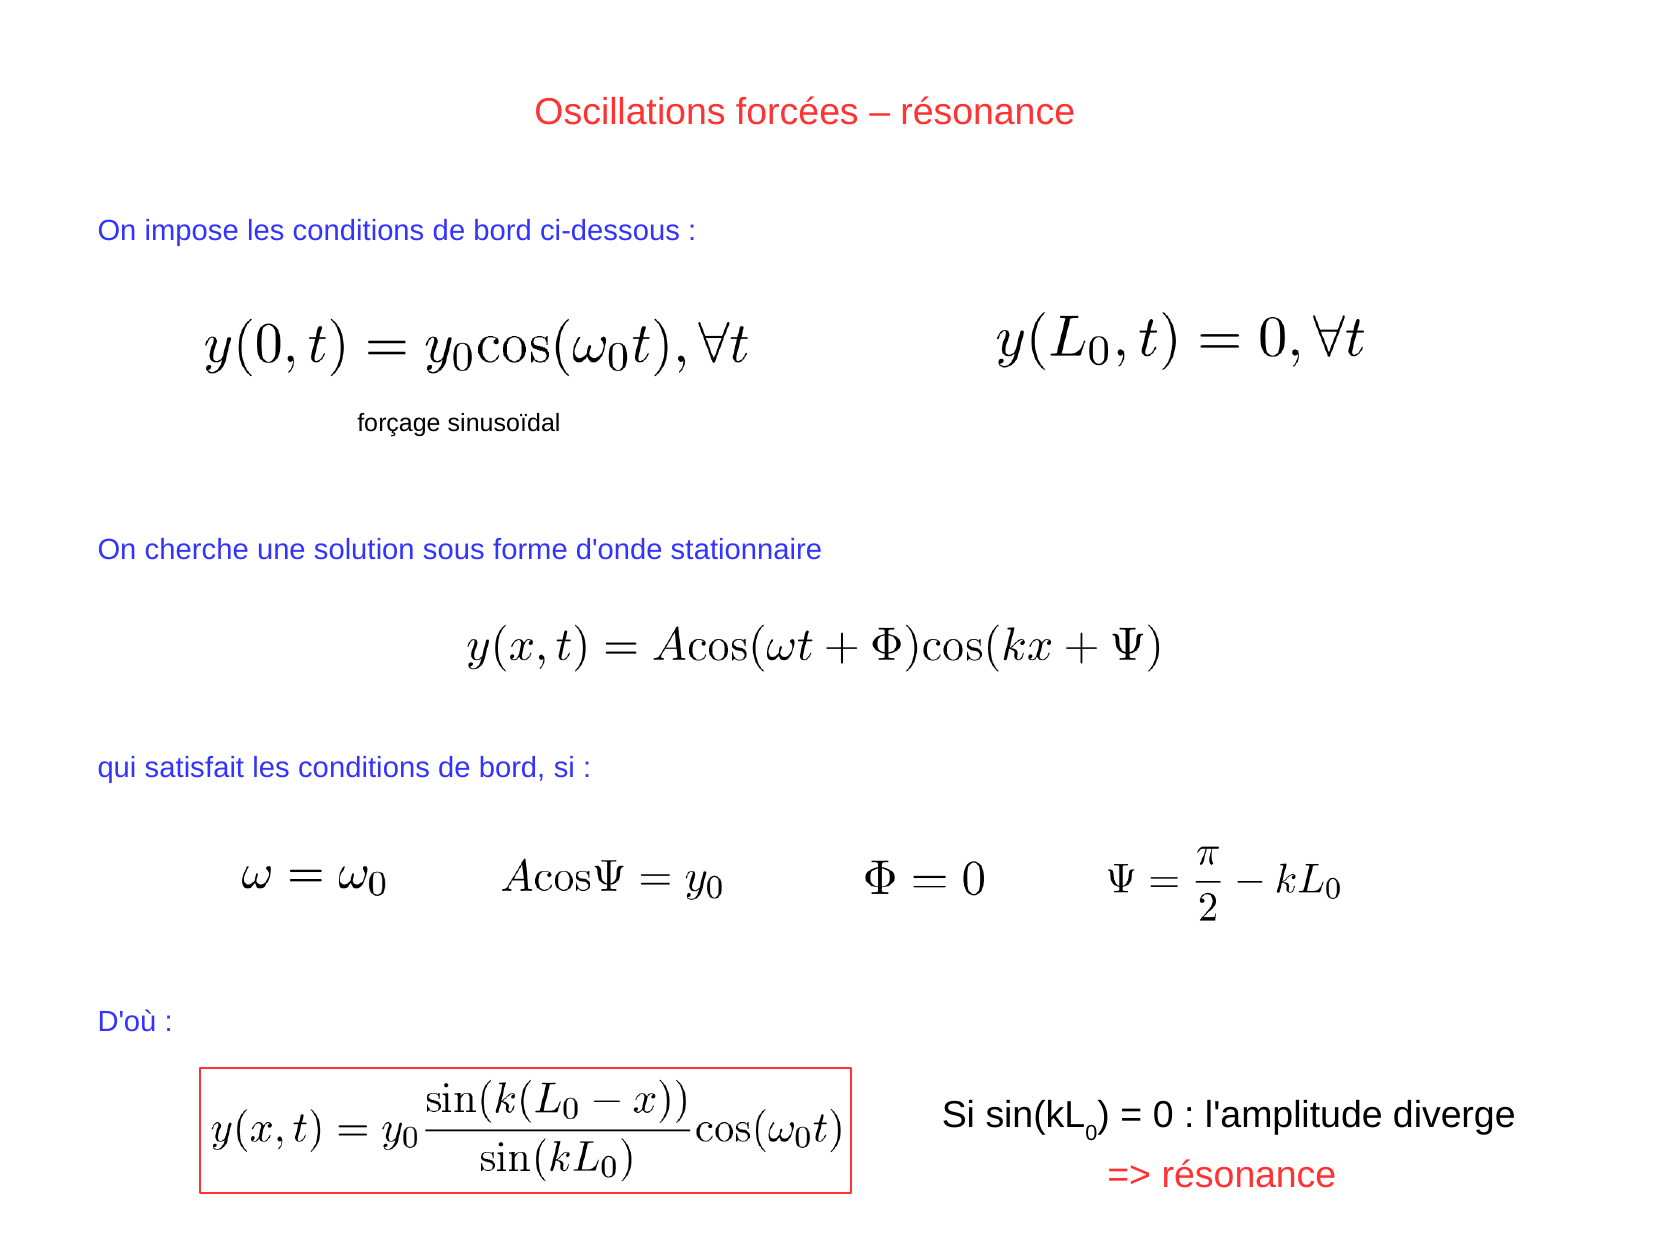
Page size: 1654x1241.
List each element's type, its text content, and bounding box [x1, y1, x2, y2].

picture [454, 607, 1176, 685]
picture [183, 835, 432, 920]
text_box D'où : [82, 998, 863, 1046]
text_box Oscillations forcées – résonance [519, 82, 1134, 142]
text_box On cherche une solution sous forme d'onde stationnaire [82, 525, 863, 574]
text_box qui satisfait les conditions de bord, si : [82, 744, 863, 792]
text_box Si sin(kL0) = 0 : l'amplitude diverge [927, 1086, 1542, 1153]
picture [177, 302, 768, 390]
picture [832, 839, 1010, 918]
text_box On impose les conditions de bord ci-dessous : [82, 206, 863, 255]
picture [968, 289, 1400, 389]
picture [1080, 820, 1359, 936]
picture [200, 1068, 851, 1192]
text_box forçage sinusoïdal [342, 401, 591, 449]
picture [478, 832, 762, 918]
text_box => résonance [1092, 1145, 1353, 1203]
